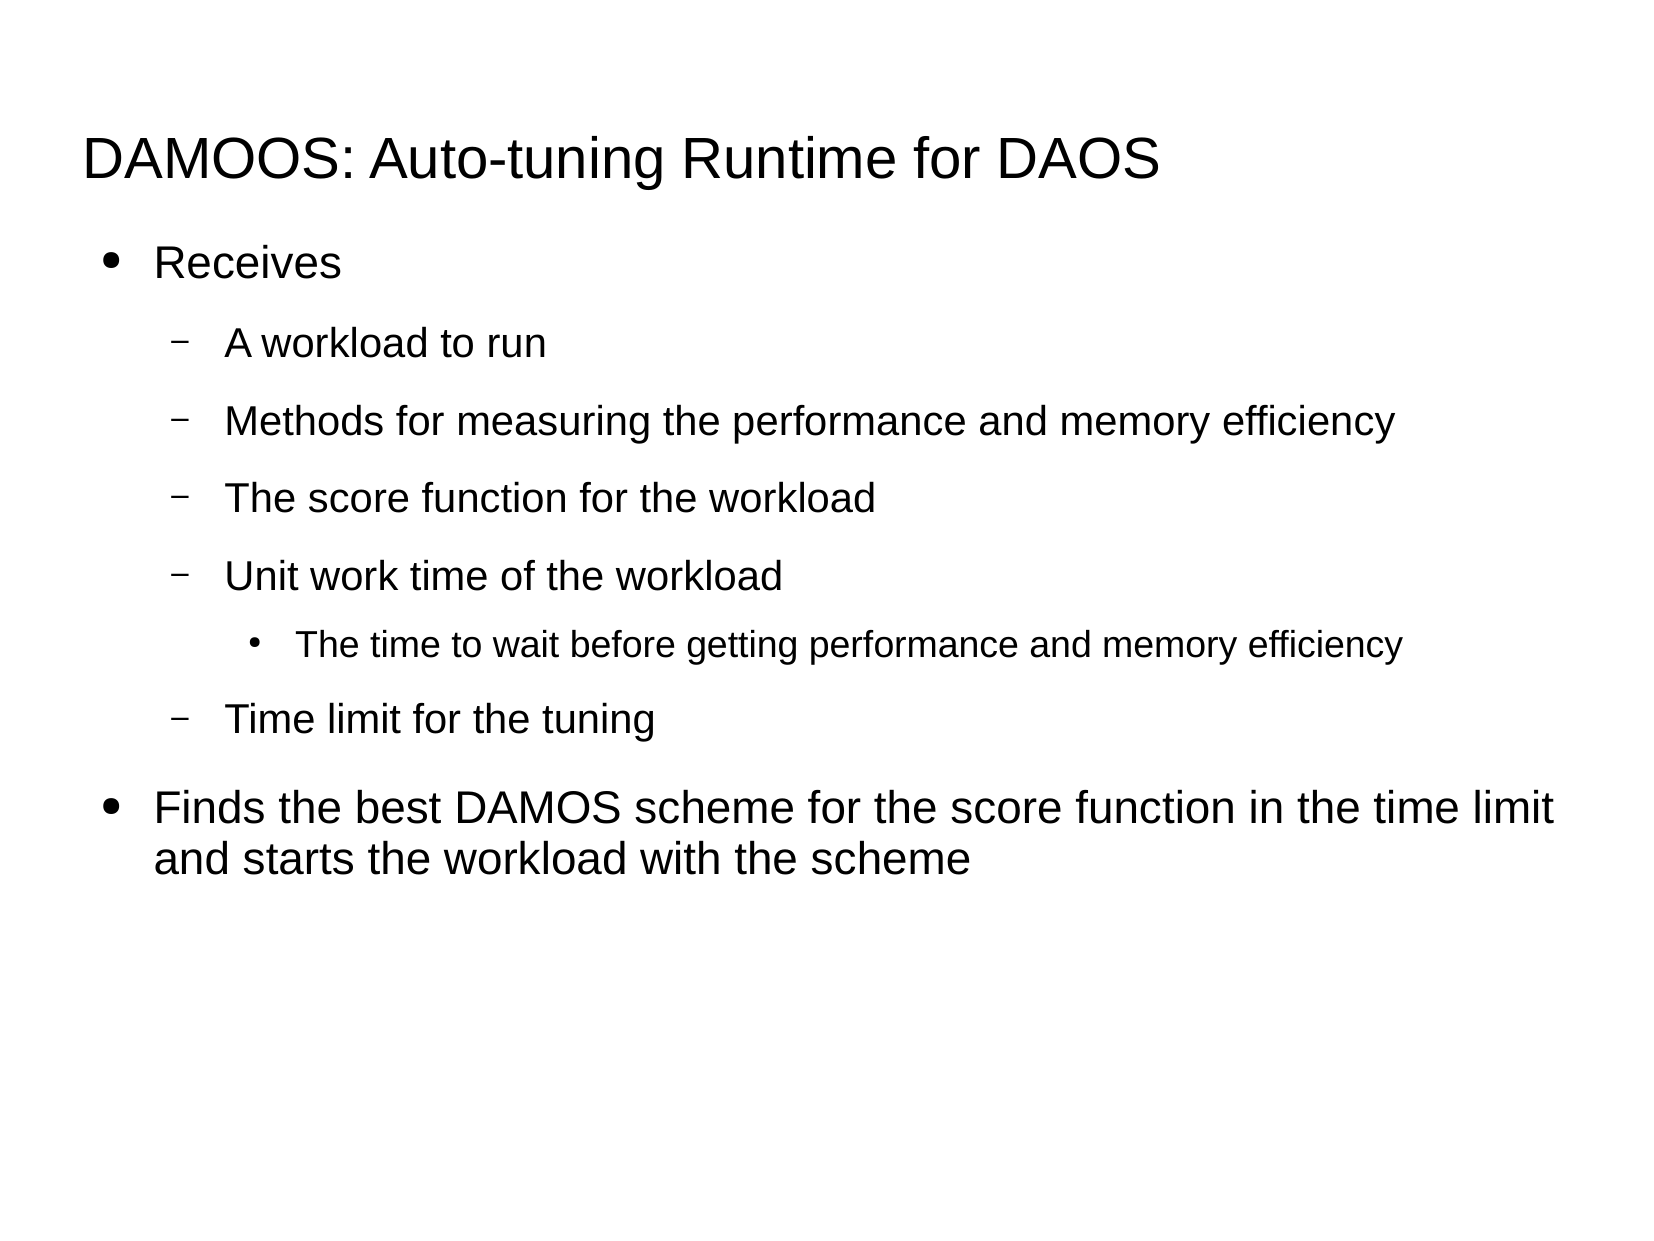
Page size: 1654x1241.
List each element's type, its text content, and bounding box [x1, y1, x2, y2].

list Receives A workload to run Methods for measuring the performance and memory efficiency The score function for the workload Unit work time of the workload The time to wait before getting performance and memory efficiency Time limit for the tuning Finds the best DAMOS scheme for the score function in the time limit and starts the workload with the scheme [82, 236, 1571, 1111]
title DAMOOS: Auto-tuning Runtime for DAOS [82, 108, 1571, 210]
